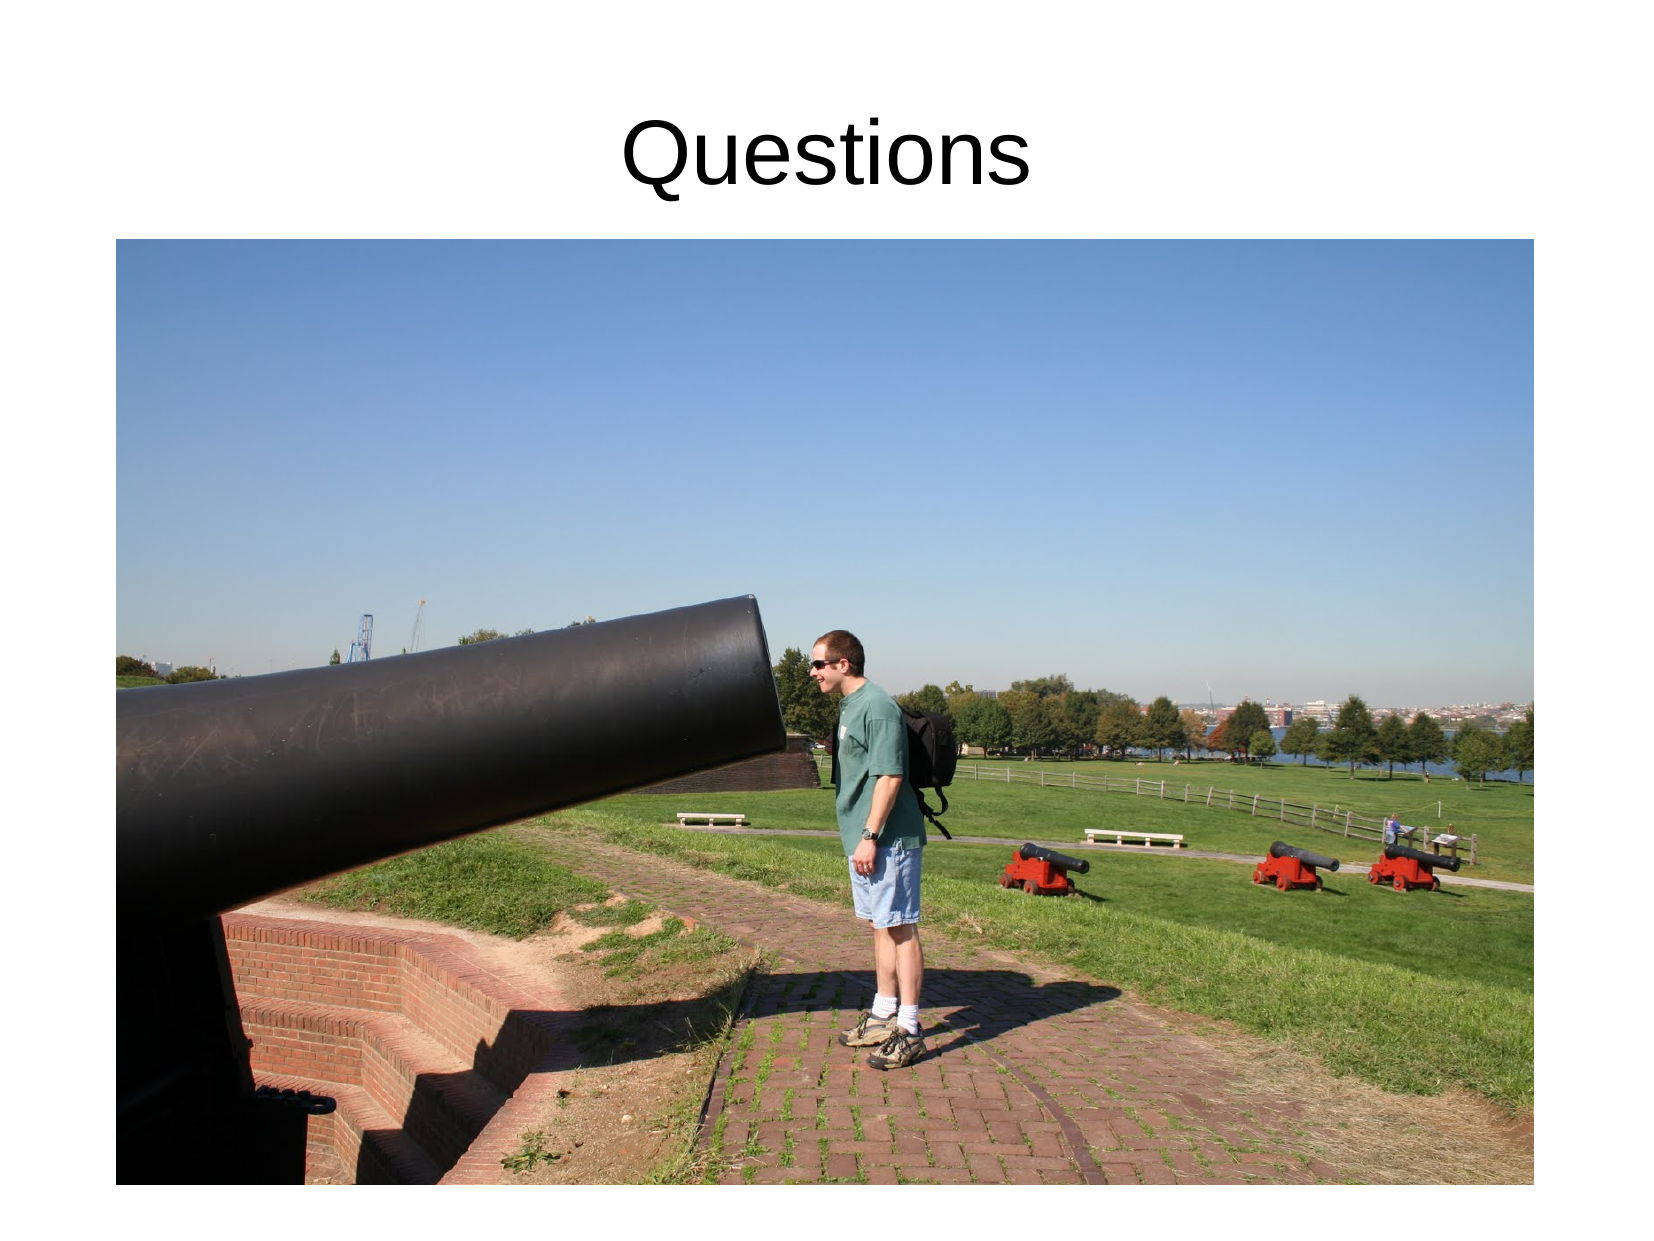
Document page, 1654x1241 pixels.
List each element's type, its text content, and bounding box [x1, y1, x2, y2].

picture [116, 239, 1534, 1186]
title Questions [82, 49, 1571, 257]
